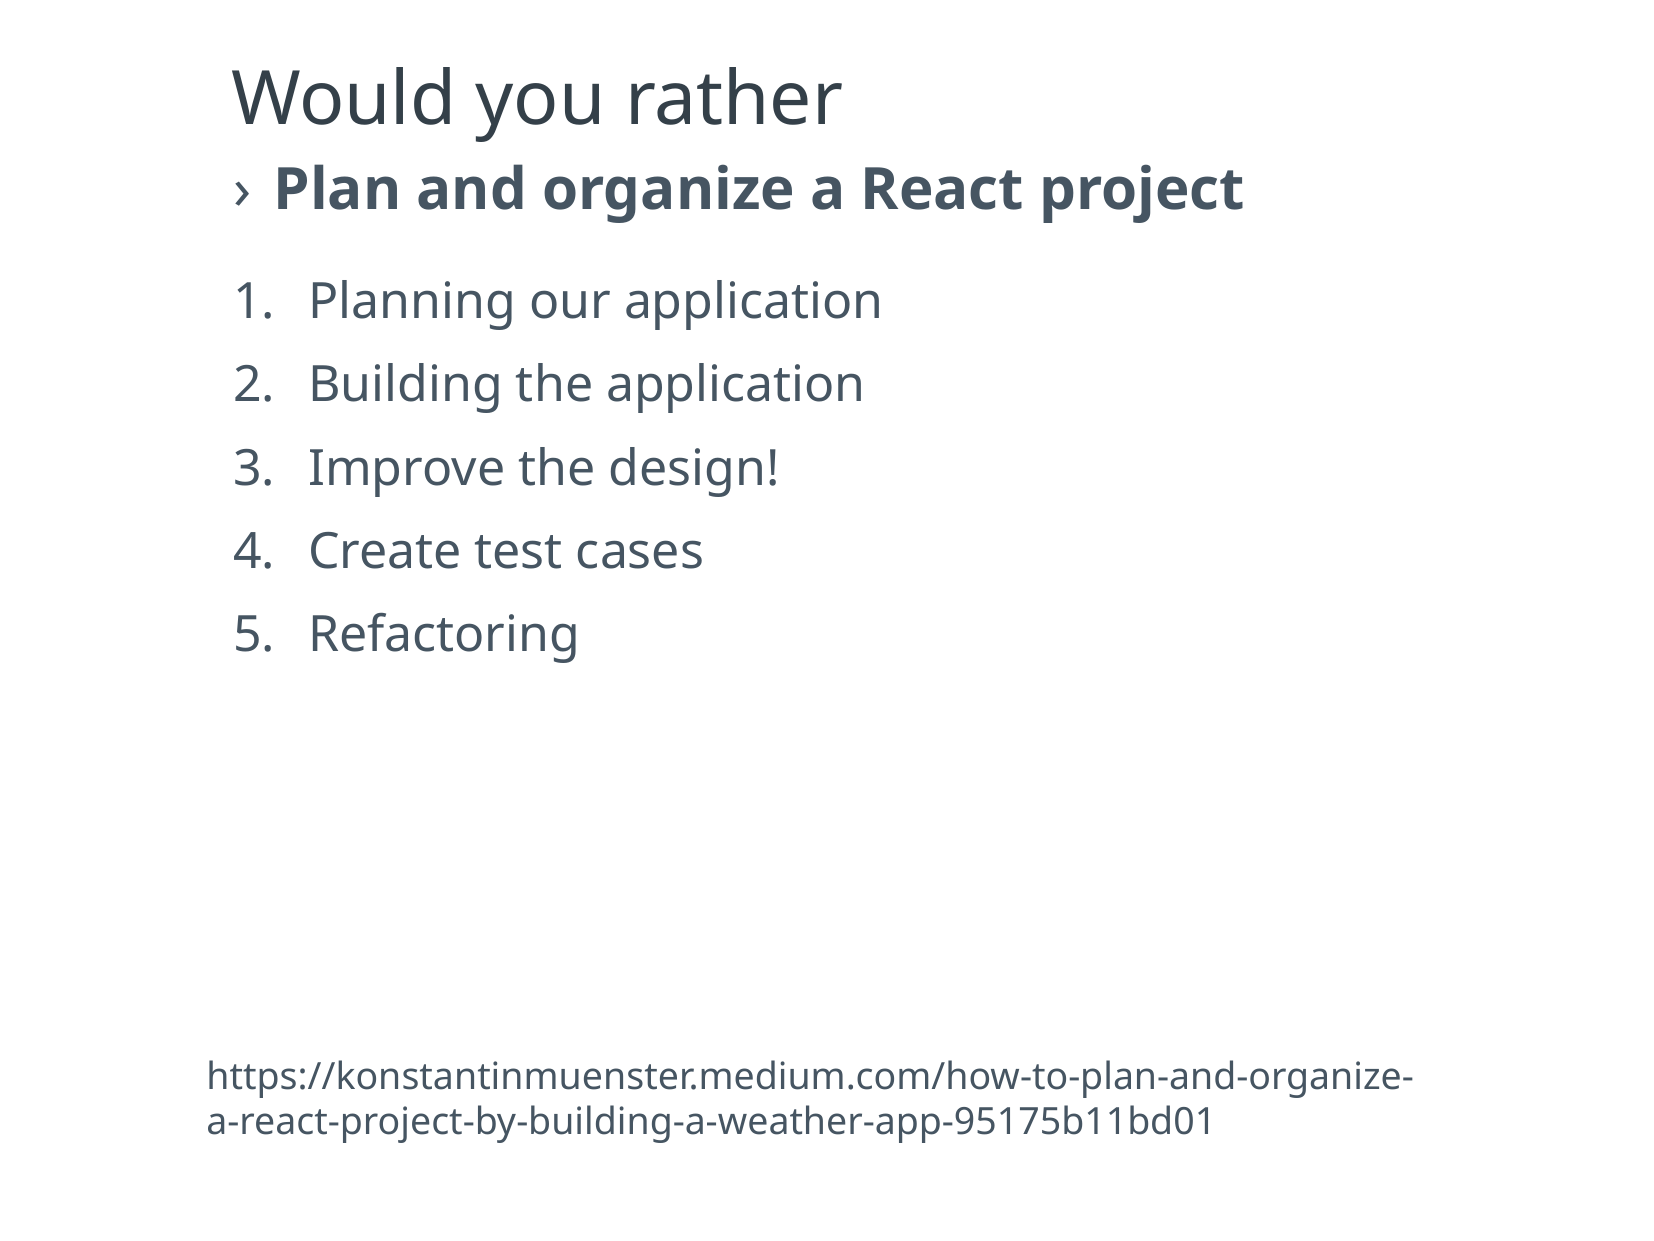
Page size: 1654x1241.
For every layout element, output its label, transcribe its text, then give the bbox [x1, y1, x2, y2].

title Would you rather [216, 32, 1544, 149]
list Planning our application Building the application Improve the design! Create test cases Refactoring [218, 268, 1546, 1150]
text_box https://konstantinmuenster.medium.com/how-to-plan-and-organize-a-react-project-by-building-a-weather-app-95175b11bd01 [191, 1044, 1436, 1150]
list Plan and organize a React project [218, 151, 1531, 268]
